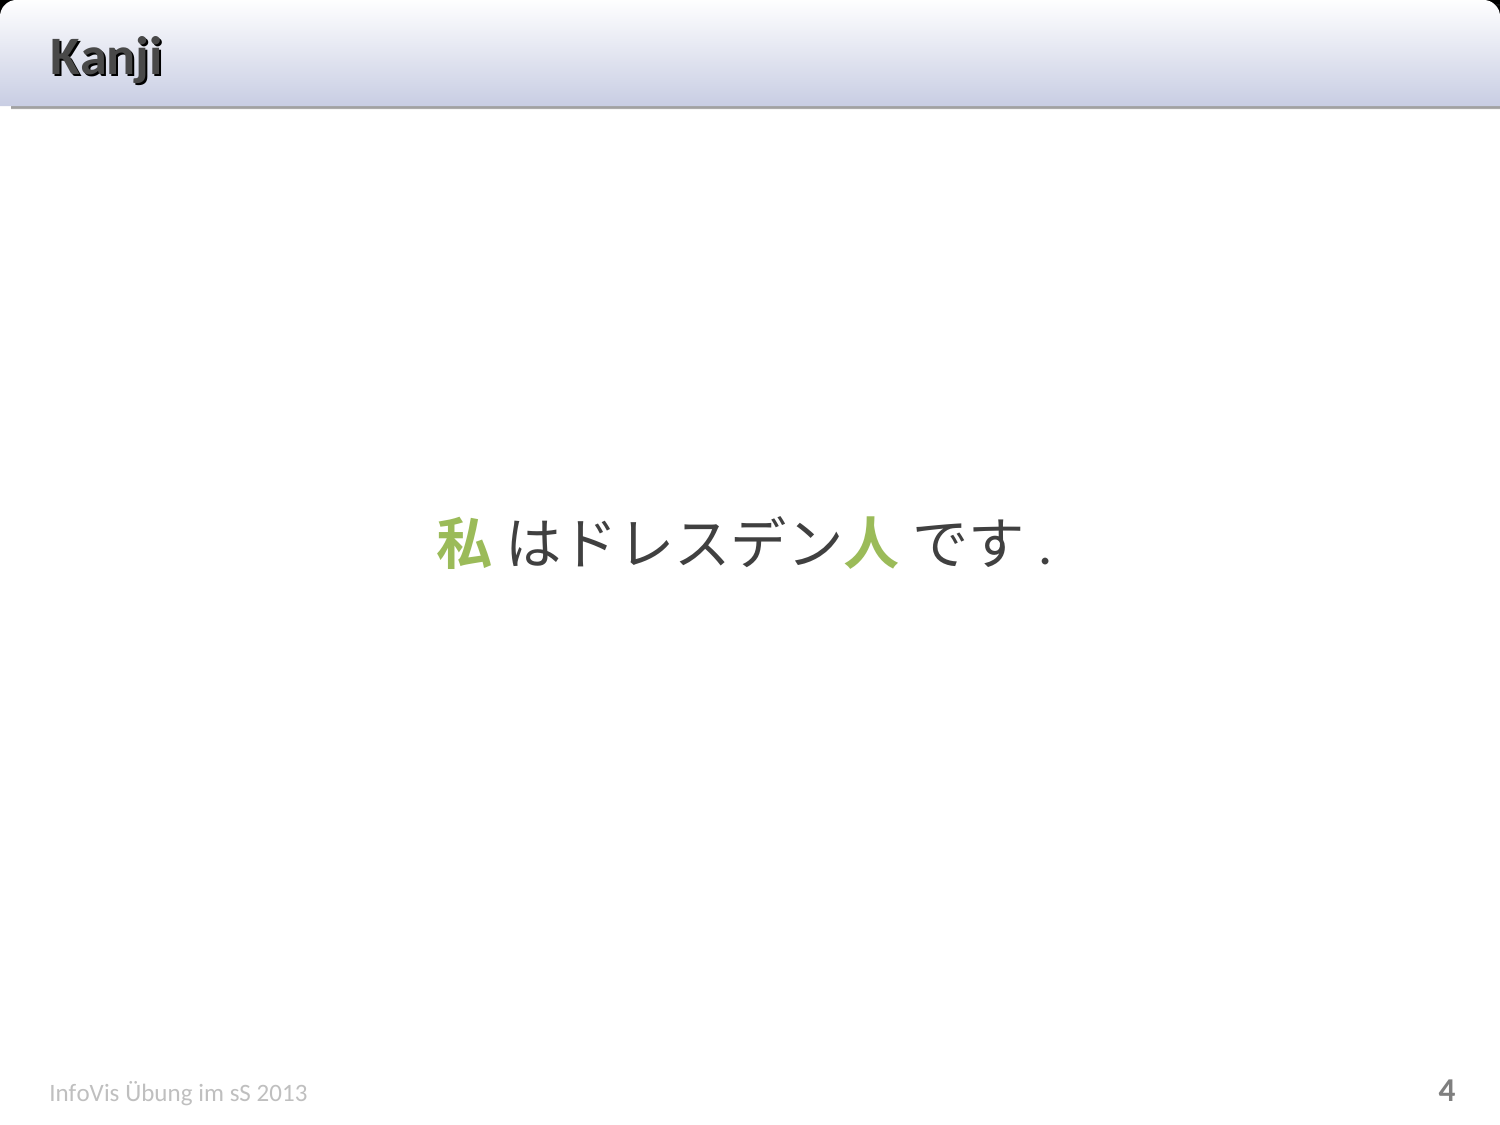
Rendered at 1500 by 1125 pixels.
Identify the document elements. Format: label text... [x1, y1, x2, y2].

text_box 私 はドレスデン人 です. [31, 509, 1470, 1061]
text_box <Nummer> [1295, 1060, 1471, 1116]
text_box Kanji [35, 0, 1463, 106]
